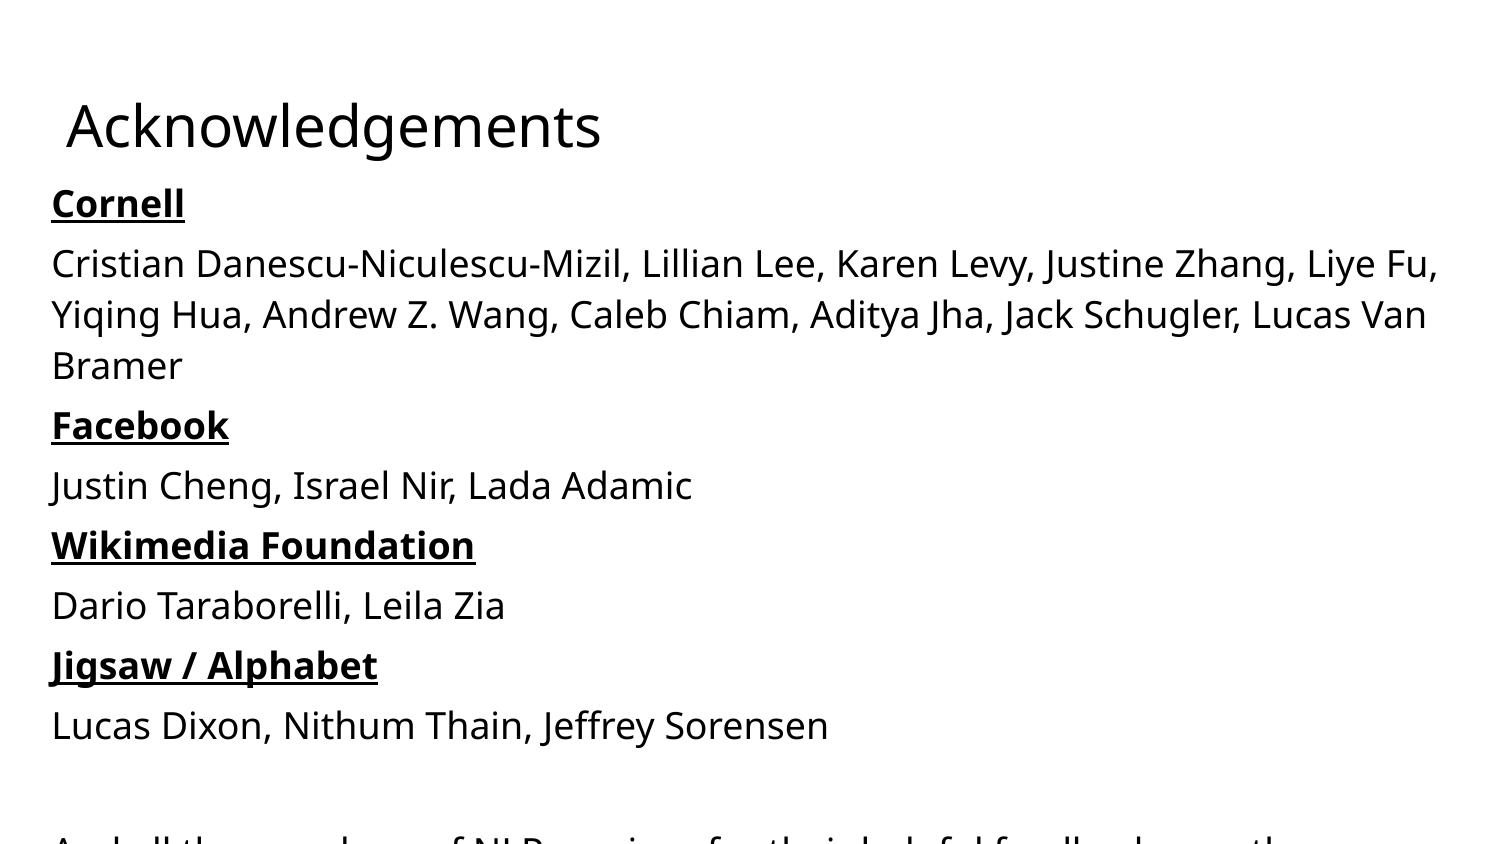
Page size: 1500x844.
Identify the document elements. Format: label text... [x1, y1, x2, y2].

title Acknowledgements [51, 74, 1450, 169]
text_box Cornell Cristian Danescu-Niculescu-Mizil, Lillian Lee, Karen Levy, Justine Zhang, Liye Fu, Yiqing Hua, Andrew Z. Wang, Caleb Chiam, Aditya Jha, Jack Schugler, Lucas Van Bramer Facebook Justin Cheng, Israel Nir, Lada Adamic Wikimedia Foundation Dario Taraborelli, Leila Zia Jigsaw / Alphabet Lucas Dixon, Nithum Thain, Jeffrey Sorensen And all the members of NLP seminar for their helpful feedback over the years [51, 177, 1449, 832]
